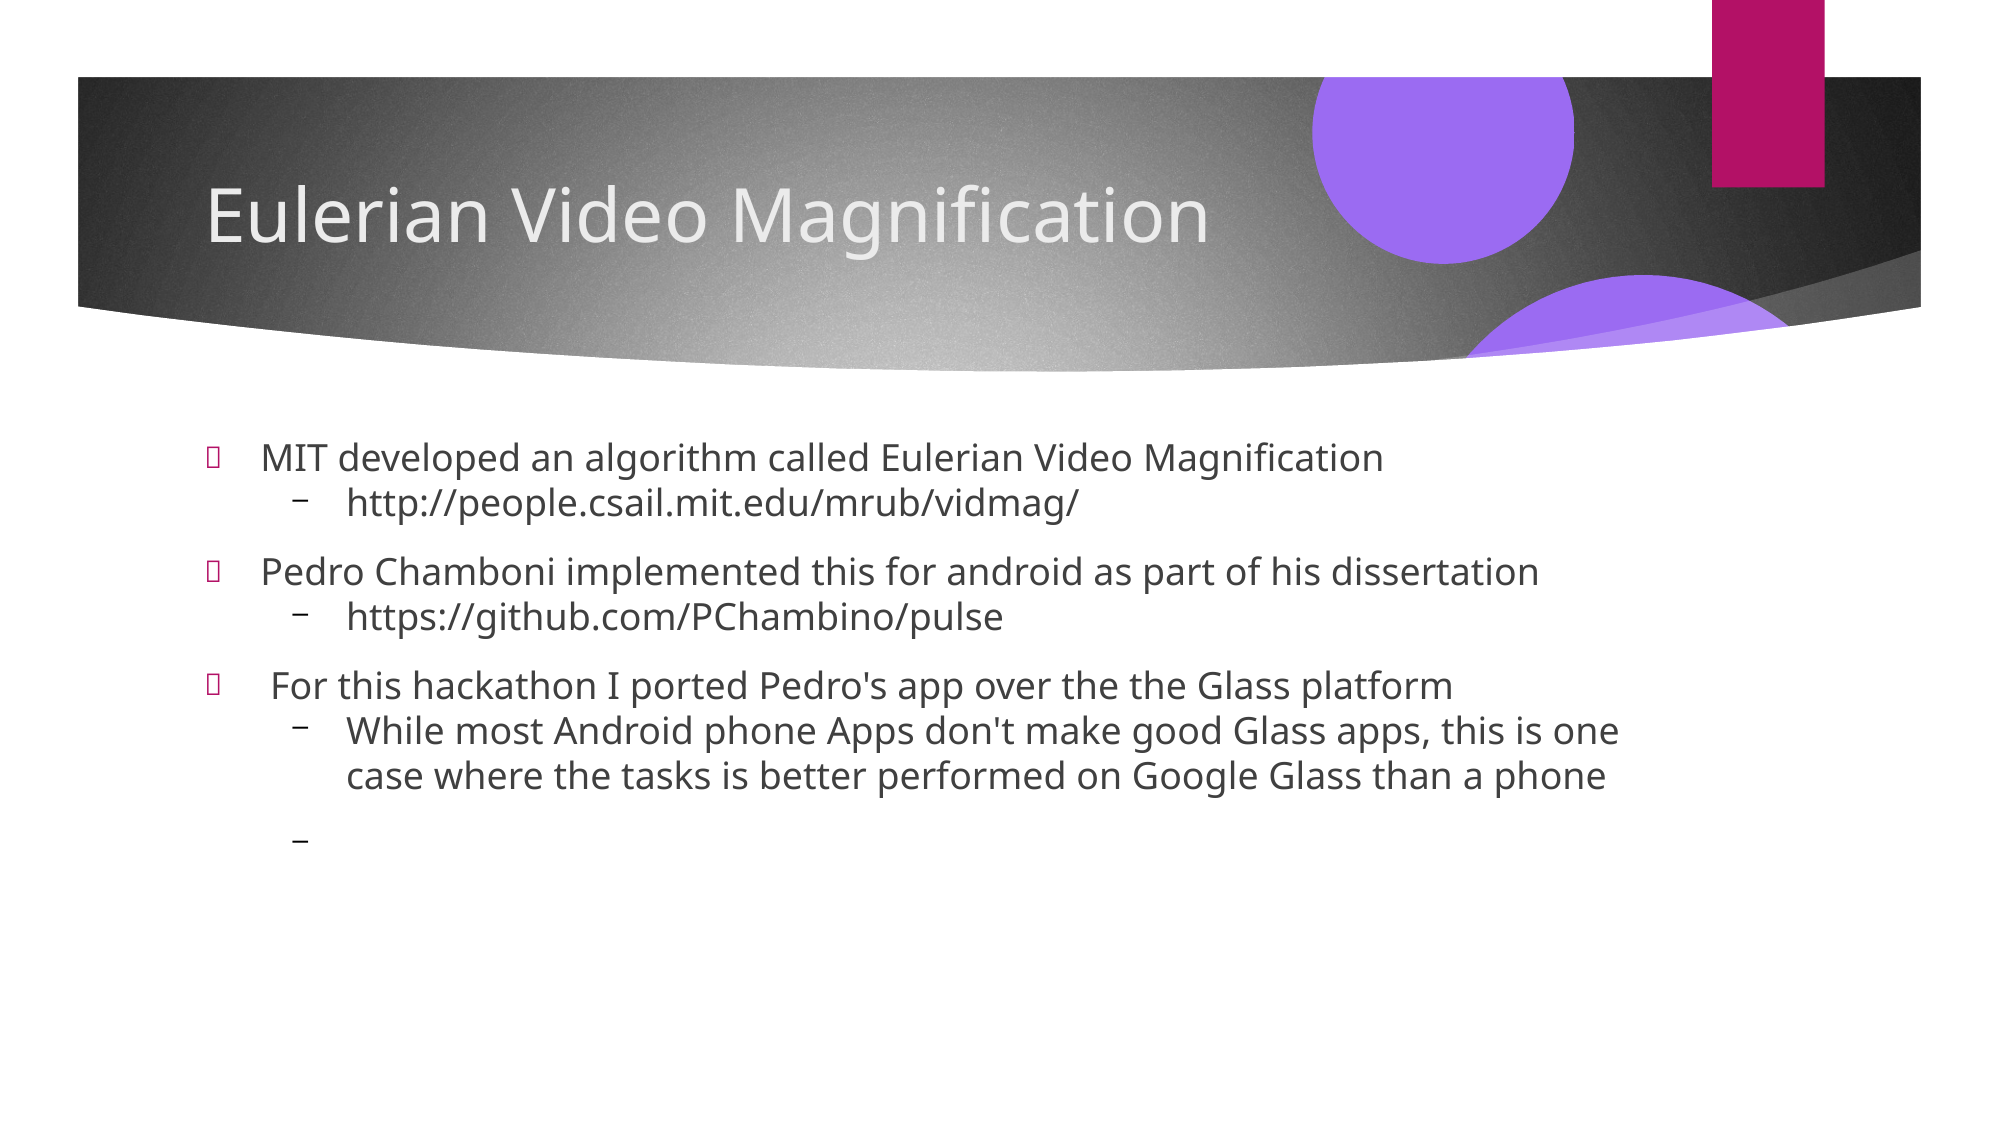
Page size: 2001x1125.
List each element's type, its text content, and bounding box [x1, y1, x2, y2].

list MIT developed an algorithm called Eulerian Video Magnification http://people.csail.mit.edu/mrub/vidmag/ Pedro Chamboni implemented this for android as part of his dissertation https://github.com/PChambino/pulse For this hackathon I ported Pedro's app over the the Glass platform While most Android phone Apps don't make good Glass apps, this is one case where the tasks is better performed on Google Glass than a phone [189, 427, 1638, 988]
picture [1564, 78, 1920, 300]
picture [79, 78, 1613, 371]
title Eulerian Video Magnification [189, 159, 1627, 276]
